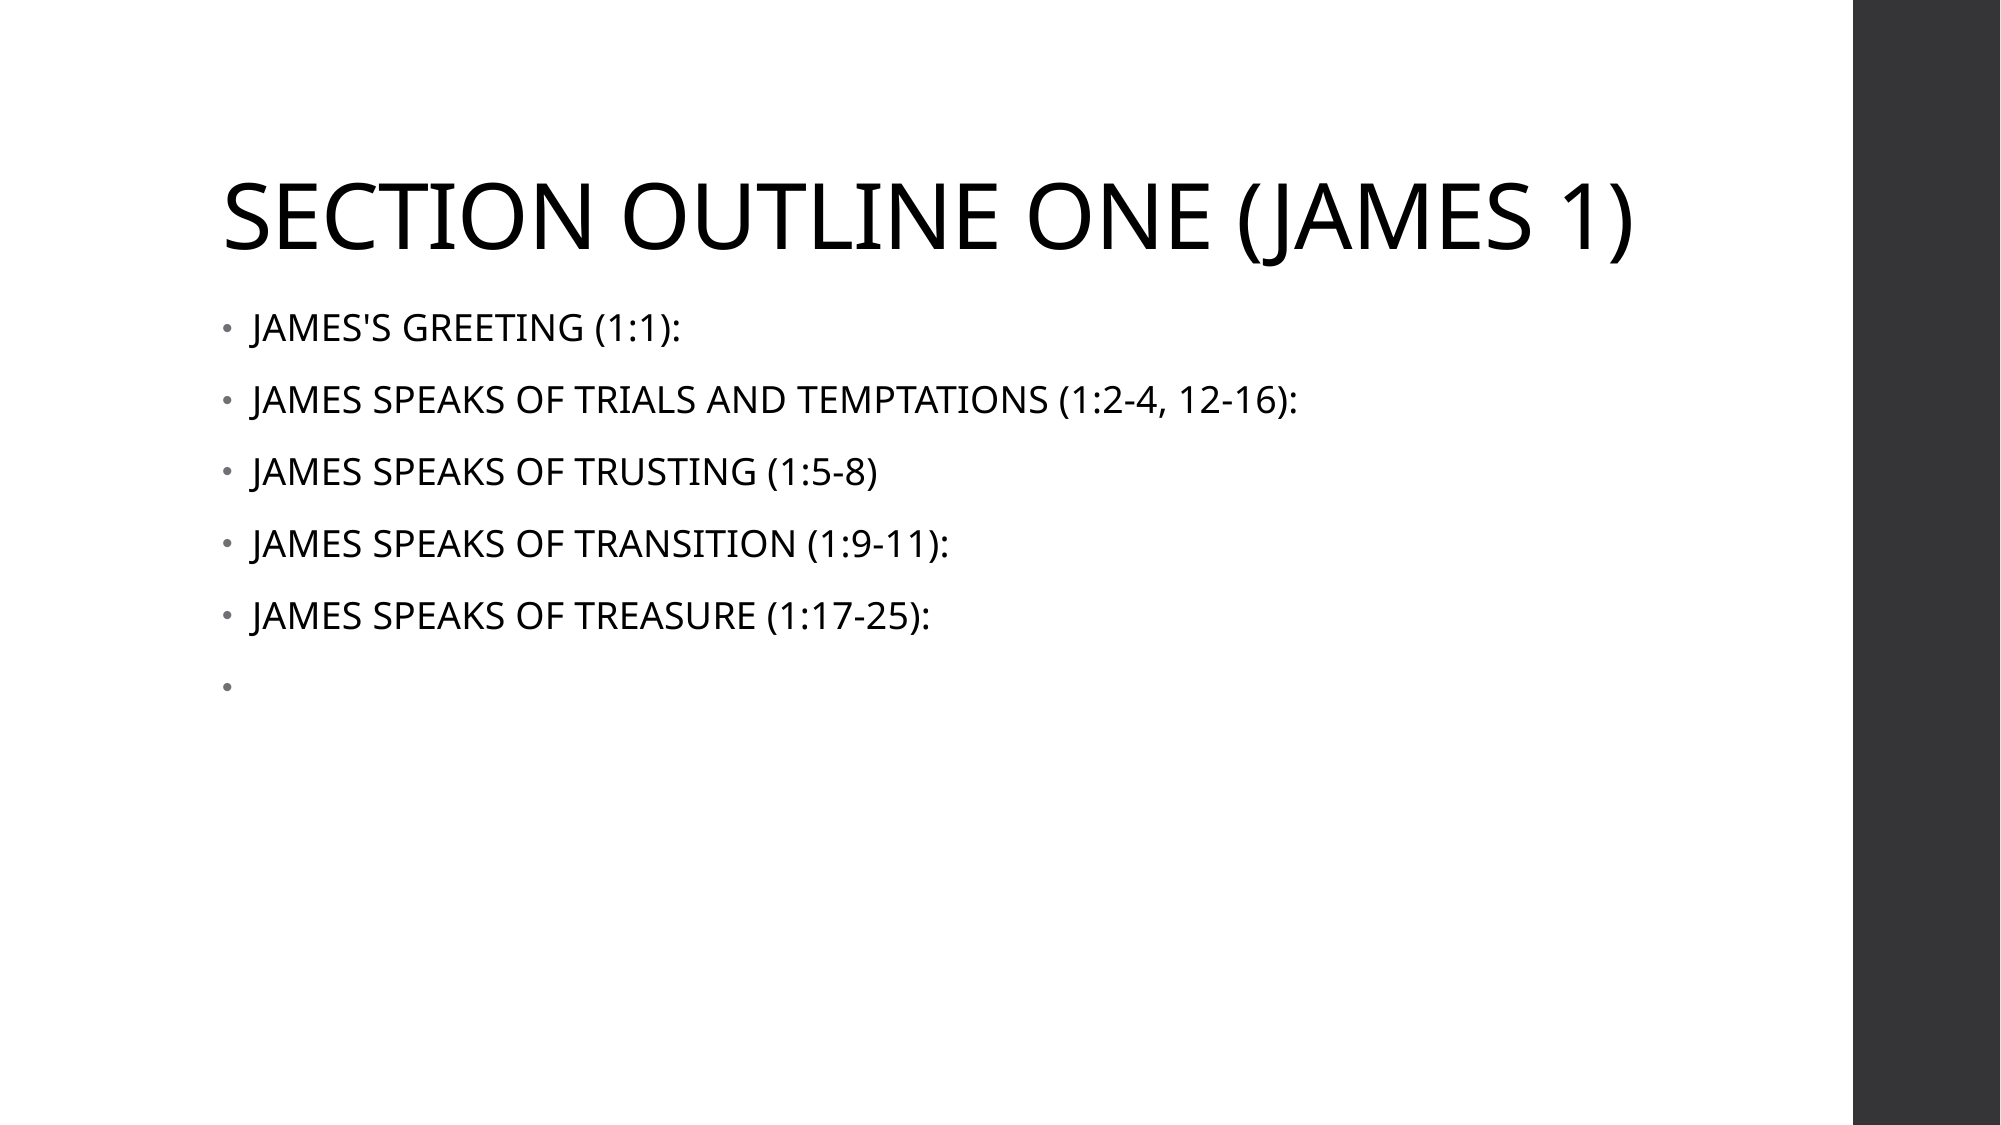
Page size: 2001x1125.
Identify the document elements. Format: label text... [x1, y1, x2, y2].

list JAMES'S GREETING (1:1): JAMES SPEAKS OF TRIALS AND TEMPTATIONS (1:2-4, 12-16): JAMES SPEAKS OF TRUSTING (1:5-8) JAMES SPEAKS OF TRANSITION (1:9-11): JAMES SPEAKS OF TREASURE (1:17-25): [206, 299, 1617, 1014]
title SECTION OUTLINE ONE (JAMES 1) [206, 60, 1797, 278]
